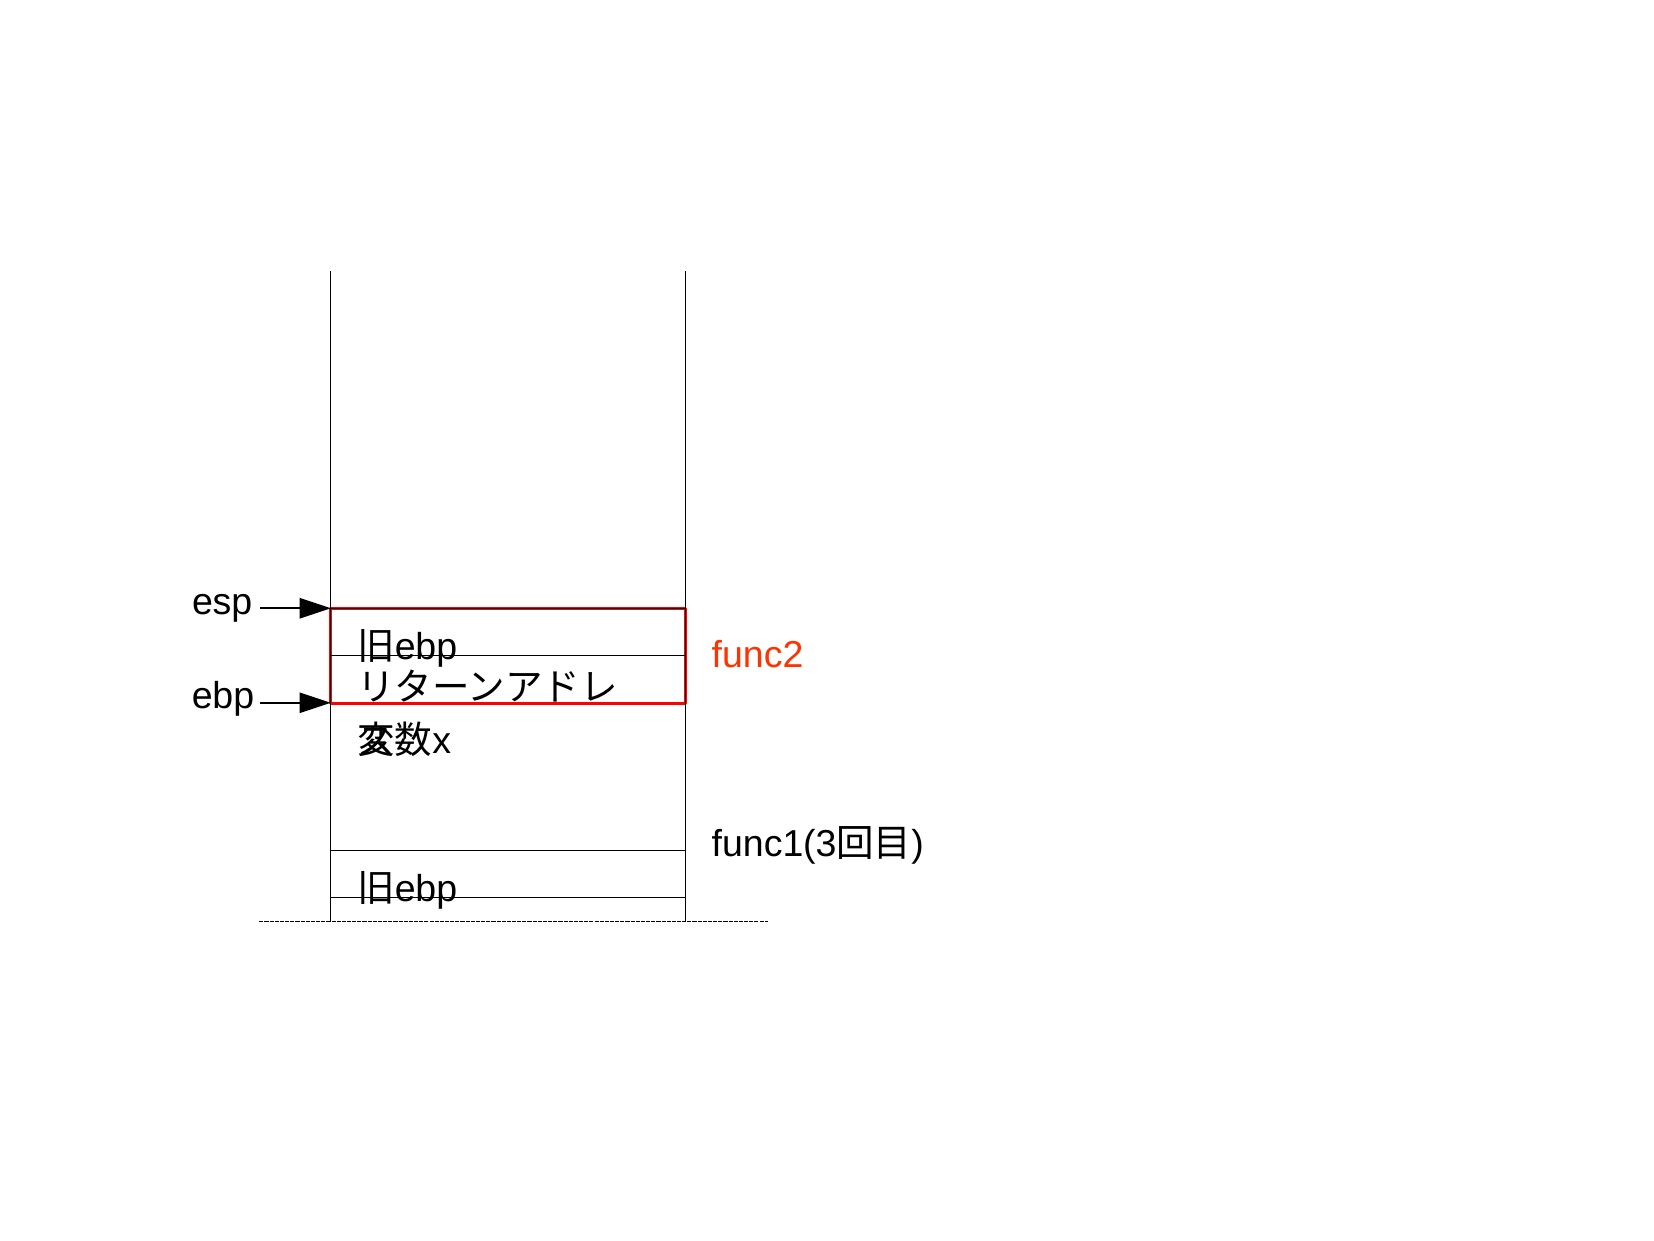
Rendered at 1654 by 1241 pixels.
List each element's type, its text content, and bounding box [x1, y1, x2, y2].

text_box func1(3回目) [696, 805, 945, 905]
text_box 旧ebp [342, 850, 650, 908]
text_box esp [177, 572, 272, 632]
text_box 変数x [342, 707, 650, 760]
text_box 旧ebp [342, 609, 650, 666]
text_box ebp [177, 667, 272, 727]
text_box リターンアドレス [342, 666, 650, 707]
text_box func2 [696, 625, 945, 686]
